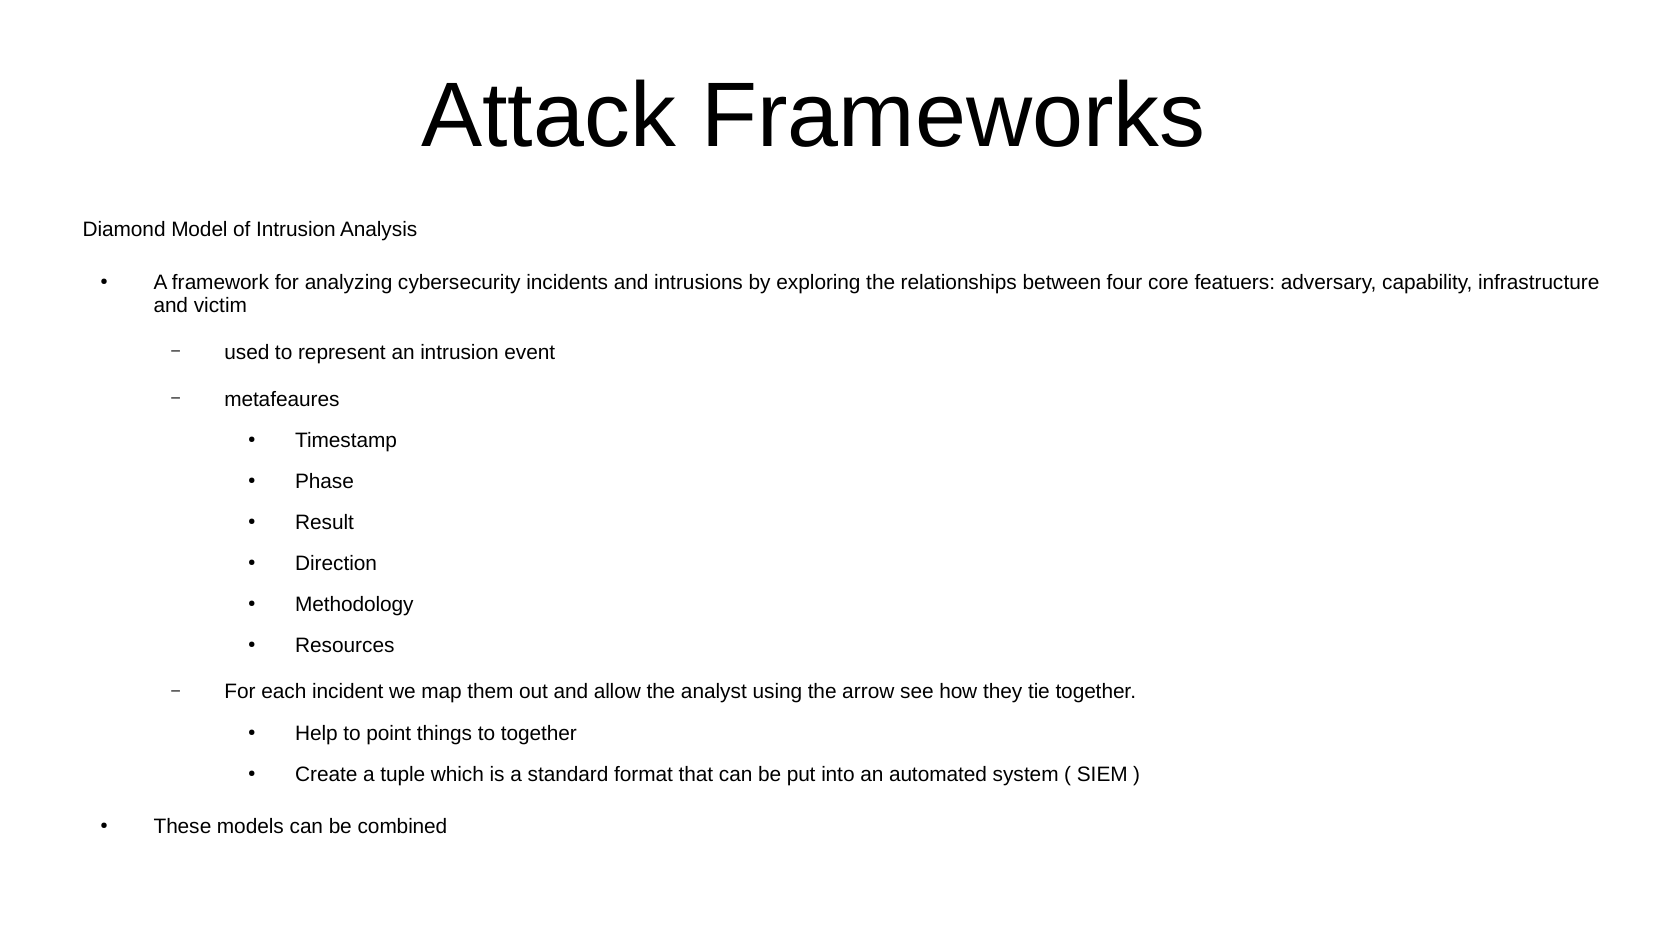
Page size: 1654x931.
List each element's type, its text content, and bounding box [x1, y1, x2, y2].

list Diamond Model of Intrusion Analysis A framework for analyzing cybersecurity incidents and intrusions by exploring the relationships between four core featuers: adversary, capability, infrastructure and victim used to represent an intrusion event metafeaures Timestamp Phase Result Direction Methodology Resources For each incident we map them out and allow the analyst using the arrow see how they tie together. Help to point things to together Create a tuple which is a standard format that can be put into an automated system ( SIEM ) These models can be combined [82, 217, 1636, 916]
title Attack Frameworks [82, 37, 1571, 193]
